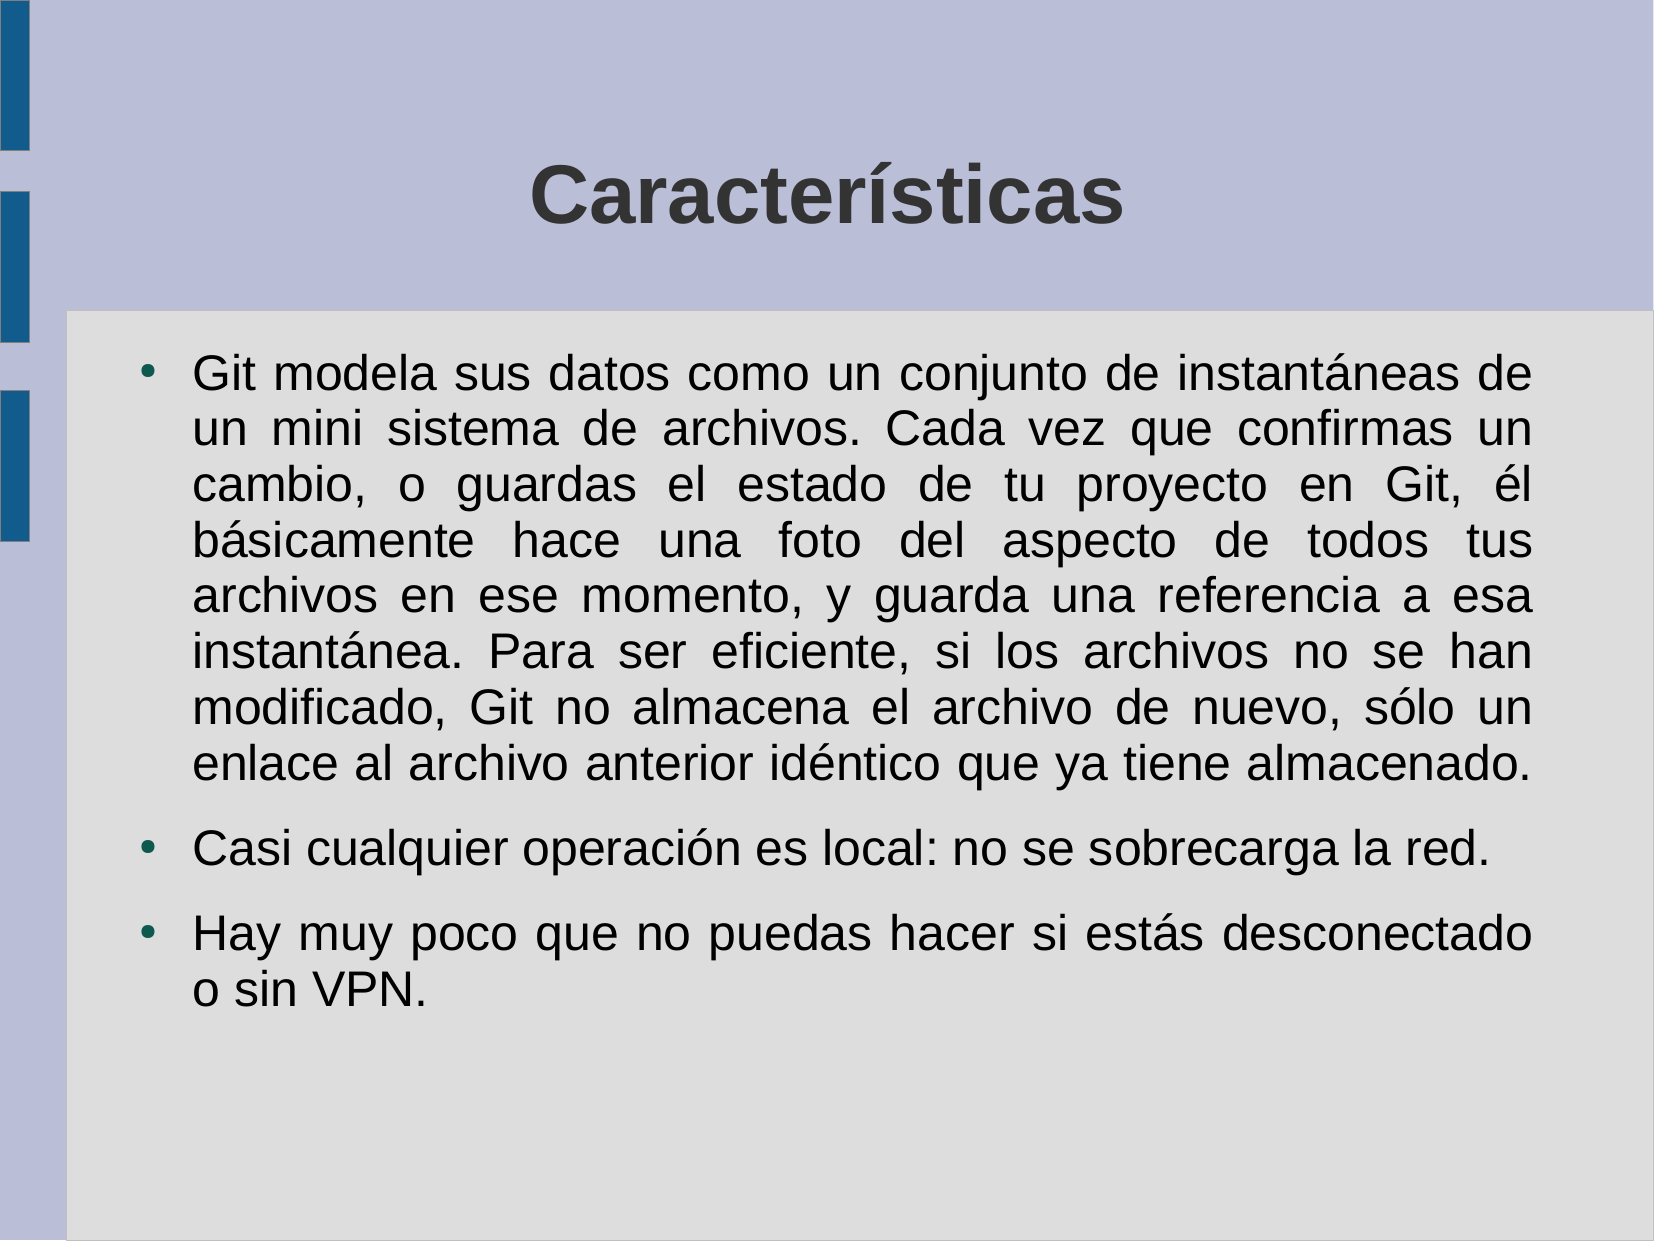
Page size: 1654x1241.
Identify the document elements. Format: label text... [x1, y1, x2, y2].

list Git modela sus datos como un conjunto de instantáneas de un mini sistema de archivos. Cada vez que confirmas un cambio, o guardas el estado de tu proyecto en Git, él básicamente hace una foto del aspecto de todos tus archivos en ese momento, y guarda una referencia a esa instantánea. Para ser eficiente, si los archivos no se han modificado, Git no almacena el archivo de nuevo, sólo un enlace al archivo anterior idéntico que ya tiene almacenado. Casi cualquier operación es local: no se sobrecarga la red. Hay muy poco que no puedas hacer si estás desconectado o sin VPN. [121, 344, 1534, 1127]
title Características [121, 91, 1534, 299]
